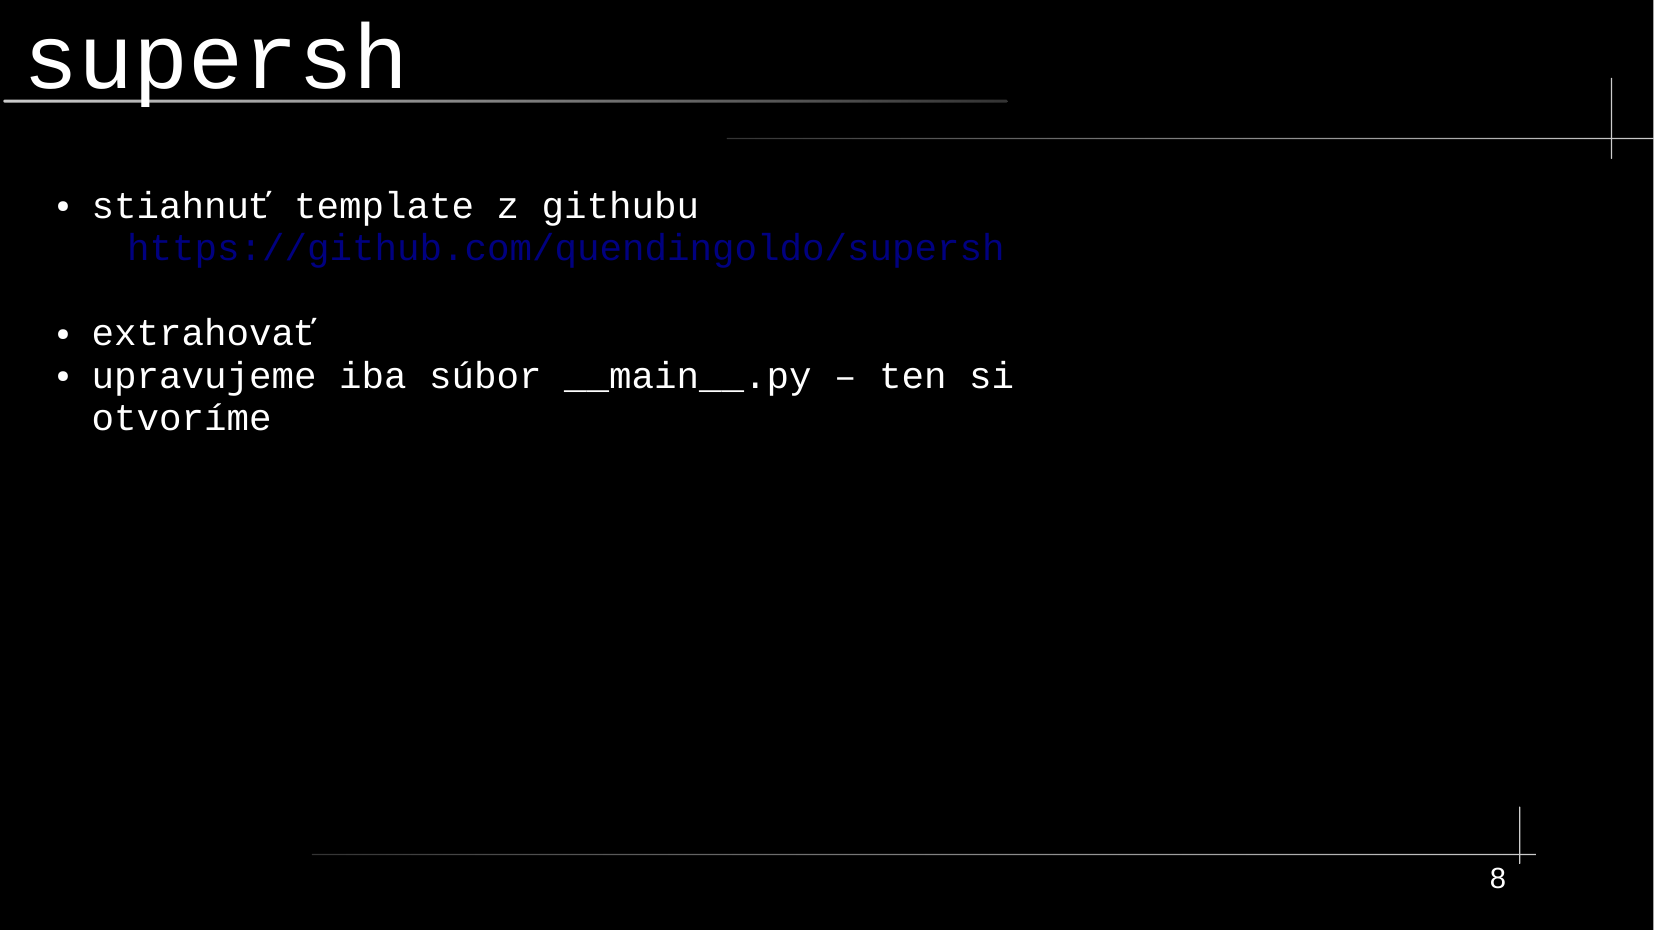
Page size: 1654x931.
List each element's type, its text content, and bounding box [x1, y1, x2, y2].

text_box stiahnuť template z githubu https://github.com/quendingoldo/supersh extrahovať upravujeme iba súbor __main__.py – ten si otvoríme [41, 179, 1056, 665]
title supersh [23, 11, 1589, 116]
